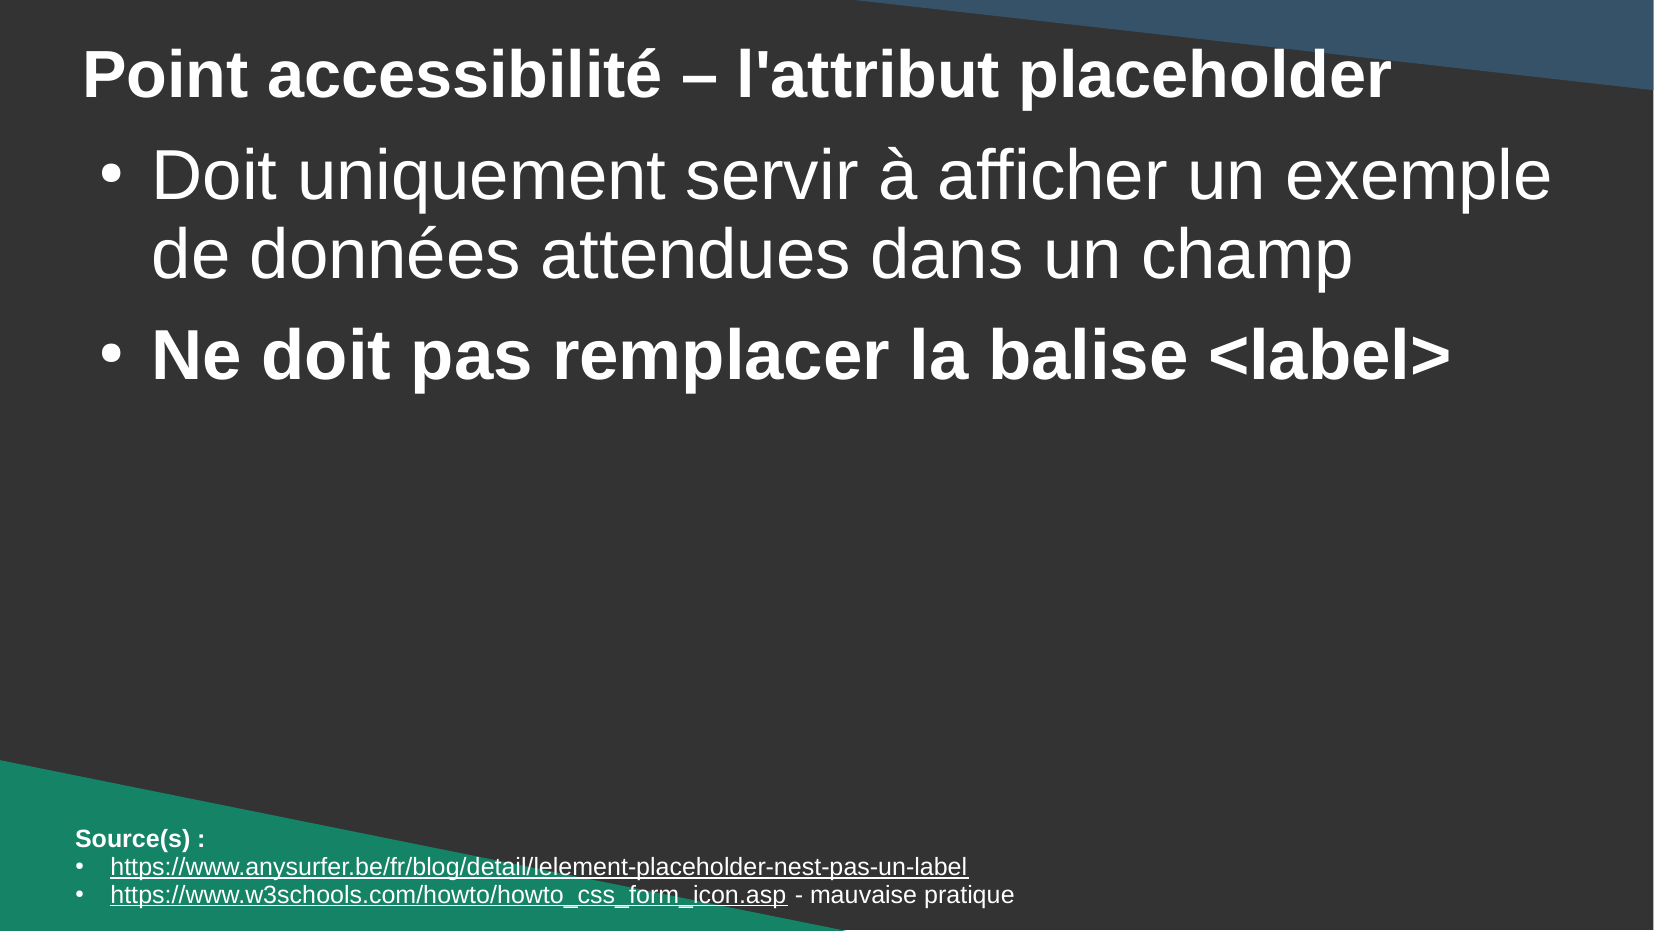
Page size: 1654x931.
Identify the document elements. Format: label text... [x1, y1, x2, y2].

list Doit uniquement servir à afficher un exemple de données attendues dans un champ Ne doit pas remplacer la balise <label> [80, 135, 1605, 497]
text_box [854, 0, 1654, 91]
text_box Source(s) : https://www.anysurfer.be/fr/blog/detail/lelement-placeholder-nest-pas-un-label https://www.w3schools.com/howto/howto_css_form_icon.asp - mauvaise pratique [60, 817, 1546, 922]
text_box [0, 760, 847, 931]
title Point accessibilité – l'attribut placeholder [82, 37, 1571, 122]
